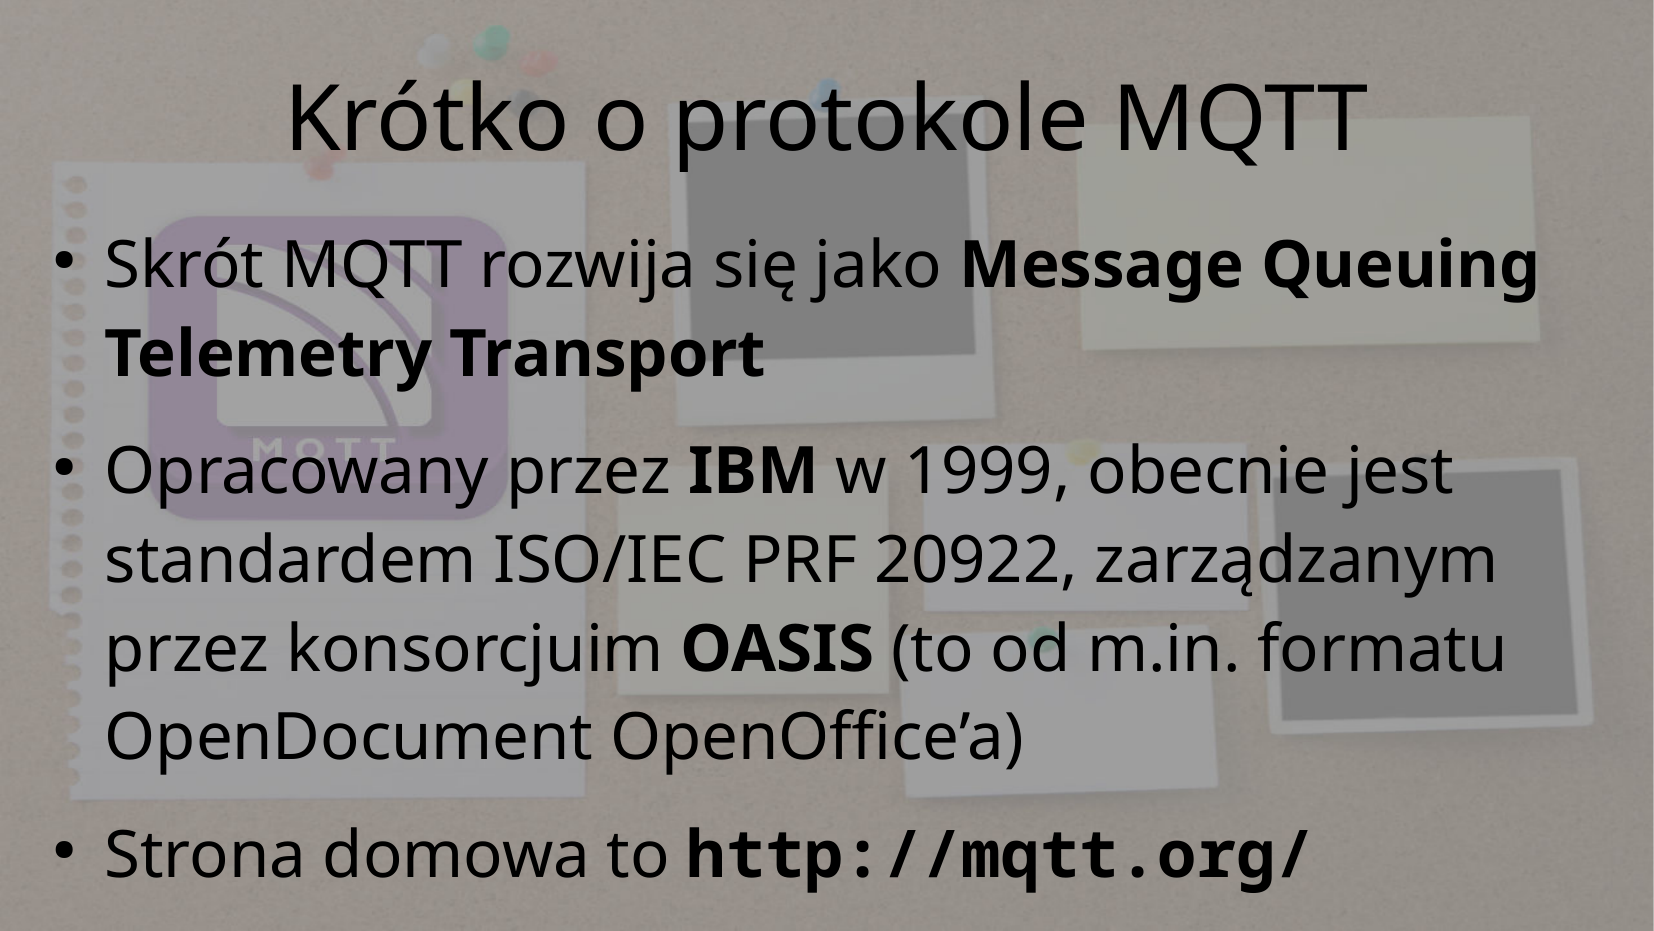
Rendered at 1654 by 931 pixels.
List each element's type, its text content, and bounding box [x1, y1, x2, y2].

picture [0, 0, 1654, 931]
title Krótko o protokole MQTT [82, 37, 1571, 193]
list Skrót MQTT rozwija się jako Message Queuing Telemetry Transport Opracowany przez IBM w 1999, obecnie jest standardem ISO/IEC PRF 20922, zarządzanym przez konsorcjuim OASIS (to od m.in. formatu OpenDocument OpenOffice’a) Strona domowa to http://mqtt.org/ [35, 217, 1619, 898]
